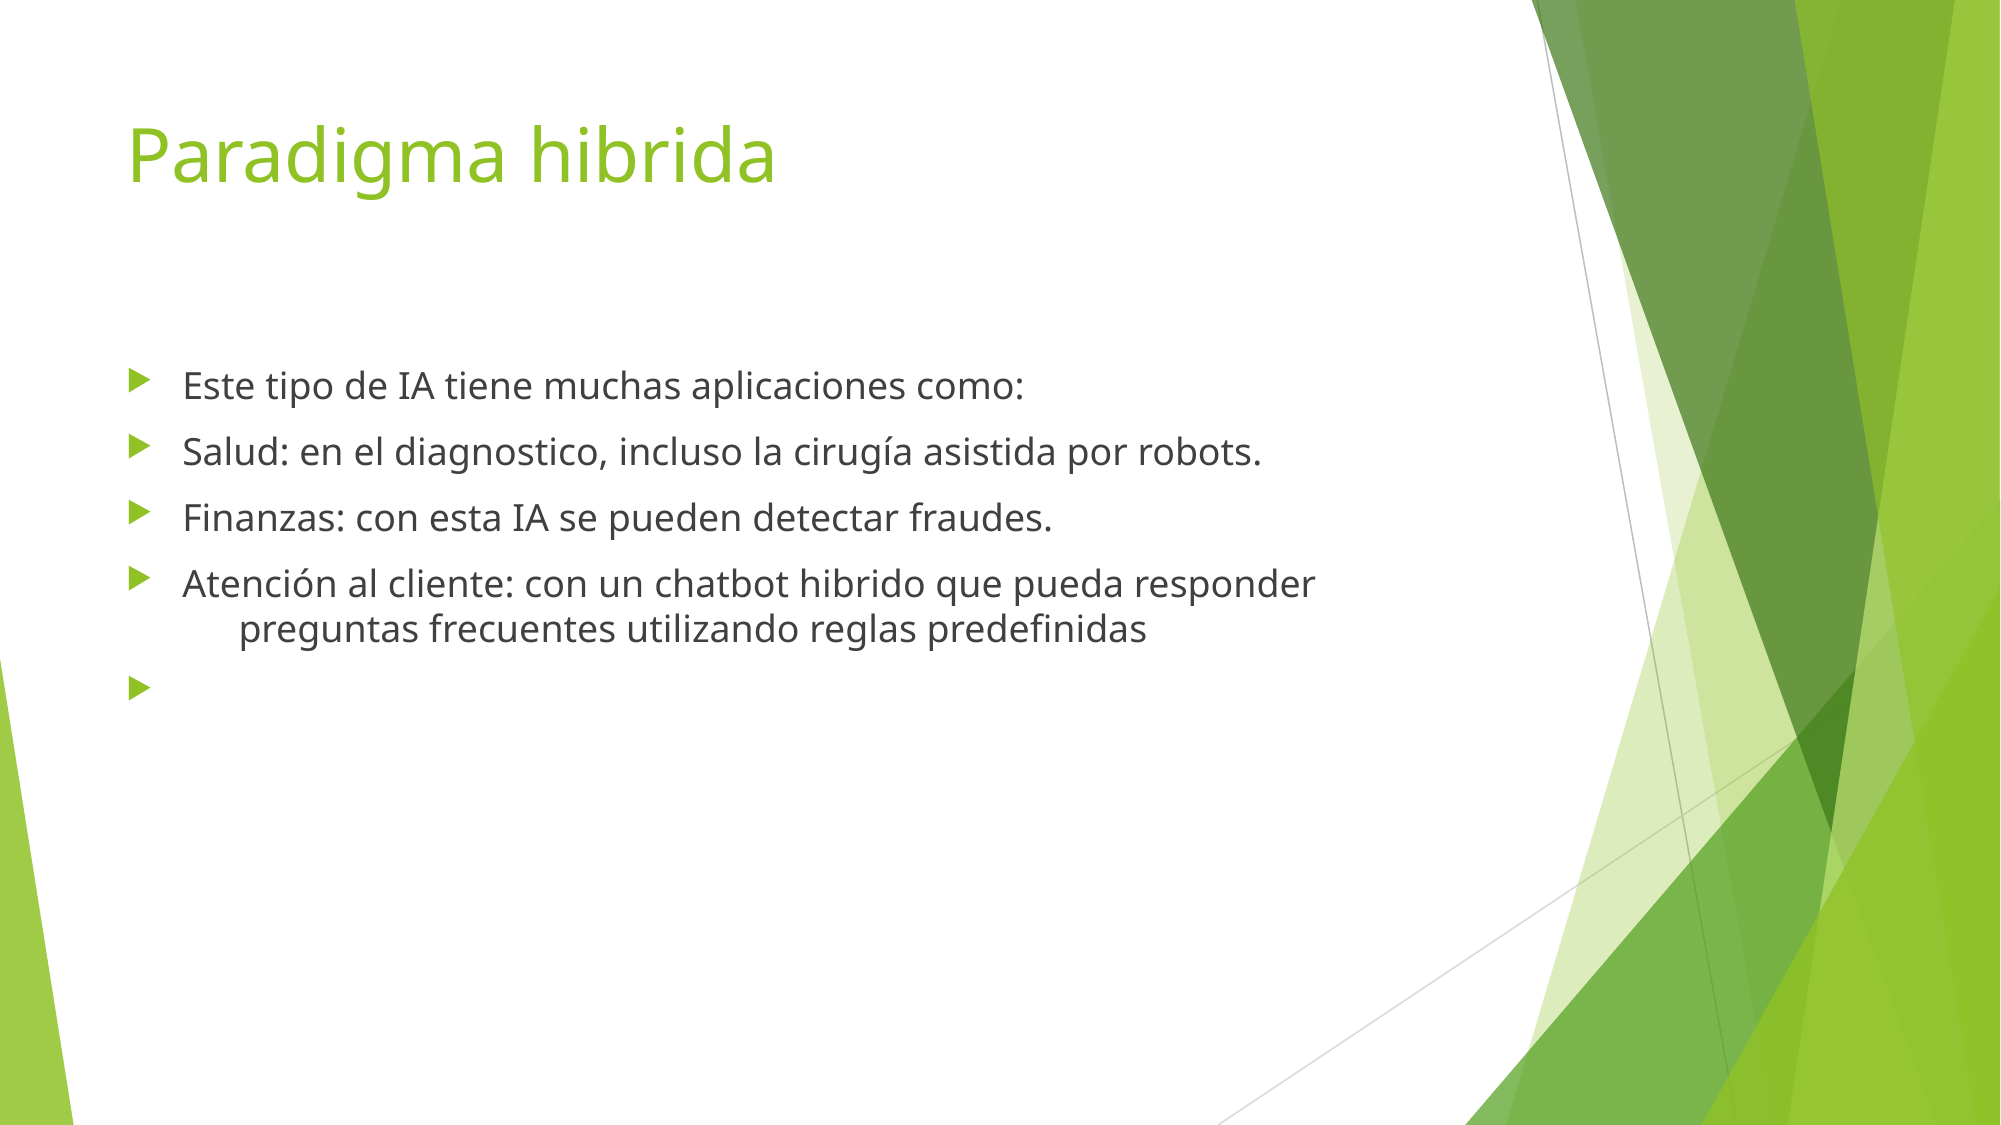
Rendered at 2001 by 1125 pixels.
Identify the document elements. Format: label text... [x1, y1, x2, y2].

title Paradigma hibrida [111, 99, 1522, 317]
list Este tipo de IA tiene muchas aplicaciones como: Salud: en el diagnostico, incluso la cirugía asistida por robots. Finanzas: con esta IA se pueden detectar fraudes. Atención al cliente: con un chatbot hibrido que pueda responder preguntas frecuentes utilizando reglas predefinidas [111, 354, 1522, 992]
